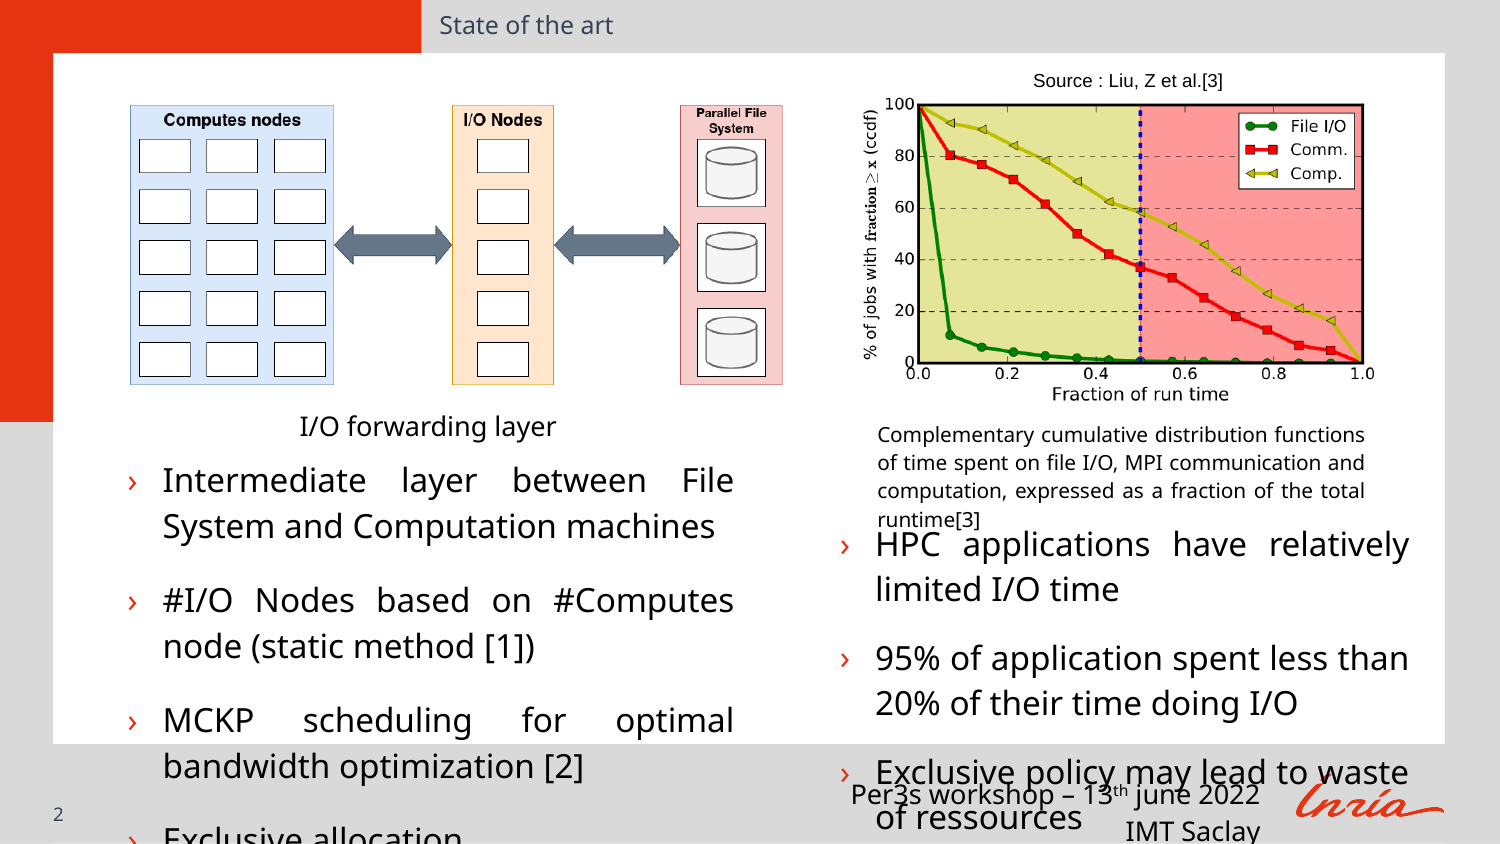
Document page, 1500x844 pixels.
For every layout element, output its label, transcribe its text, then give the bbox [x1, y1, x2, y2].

title State of the art [421, 0, 1447, 53]
text_box Per3s workshop – 13th june 2022 IMT Saclay [600, 768, 1276, 844]
text_box Complementary cumulative distribution functions of time spent on file I/O, MPI communication and computation, expressed as a fraction of the total runtime[3] [862, 412, 1381, 499]
text_box Source : Liu, Z et al.[3] [1018, 63, 1266, 121]
text_box HPC applications have relatively limited I/O time 95% of application spent less than 20% of their time doing I/O Exclusive policy may lead to waste of ressources [825, 513, 1426, 801]
picture [1289, 767, 1451, 824]
picture [130, 100, 783, 385]
text_box Intermediate layer between File System and Computation machines #I/O Nodes based on #Computes node (static method [1]) MCKP scheduling for optimal bandwidth optimization [2] Exclusive allocation [112, 450, 751, 813]
text_box I/O forwarding layer [184, 399, 672, 438]
picture [851, 81, 1388, 413]
